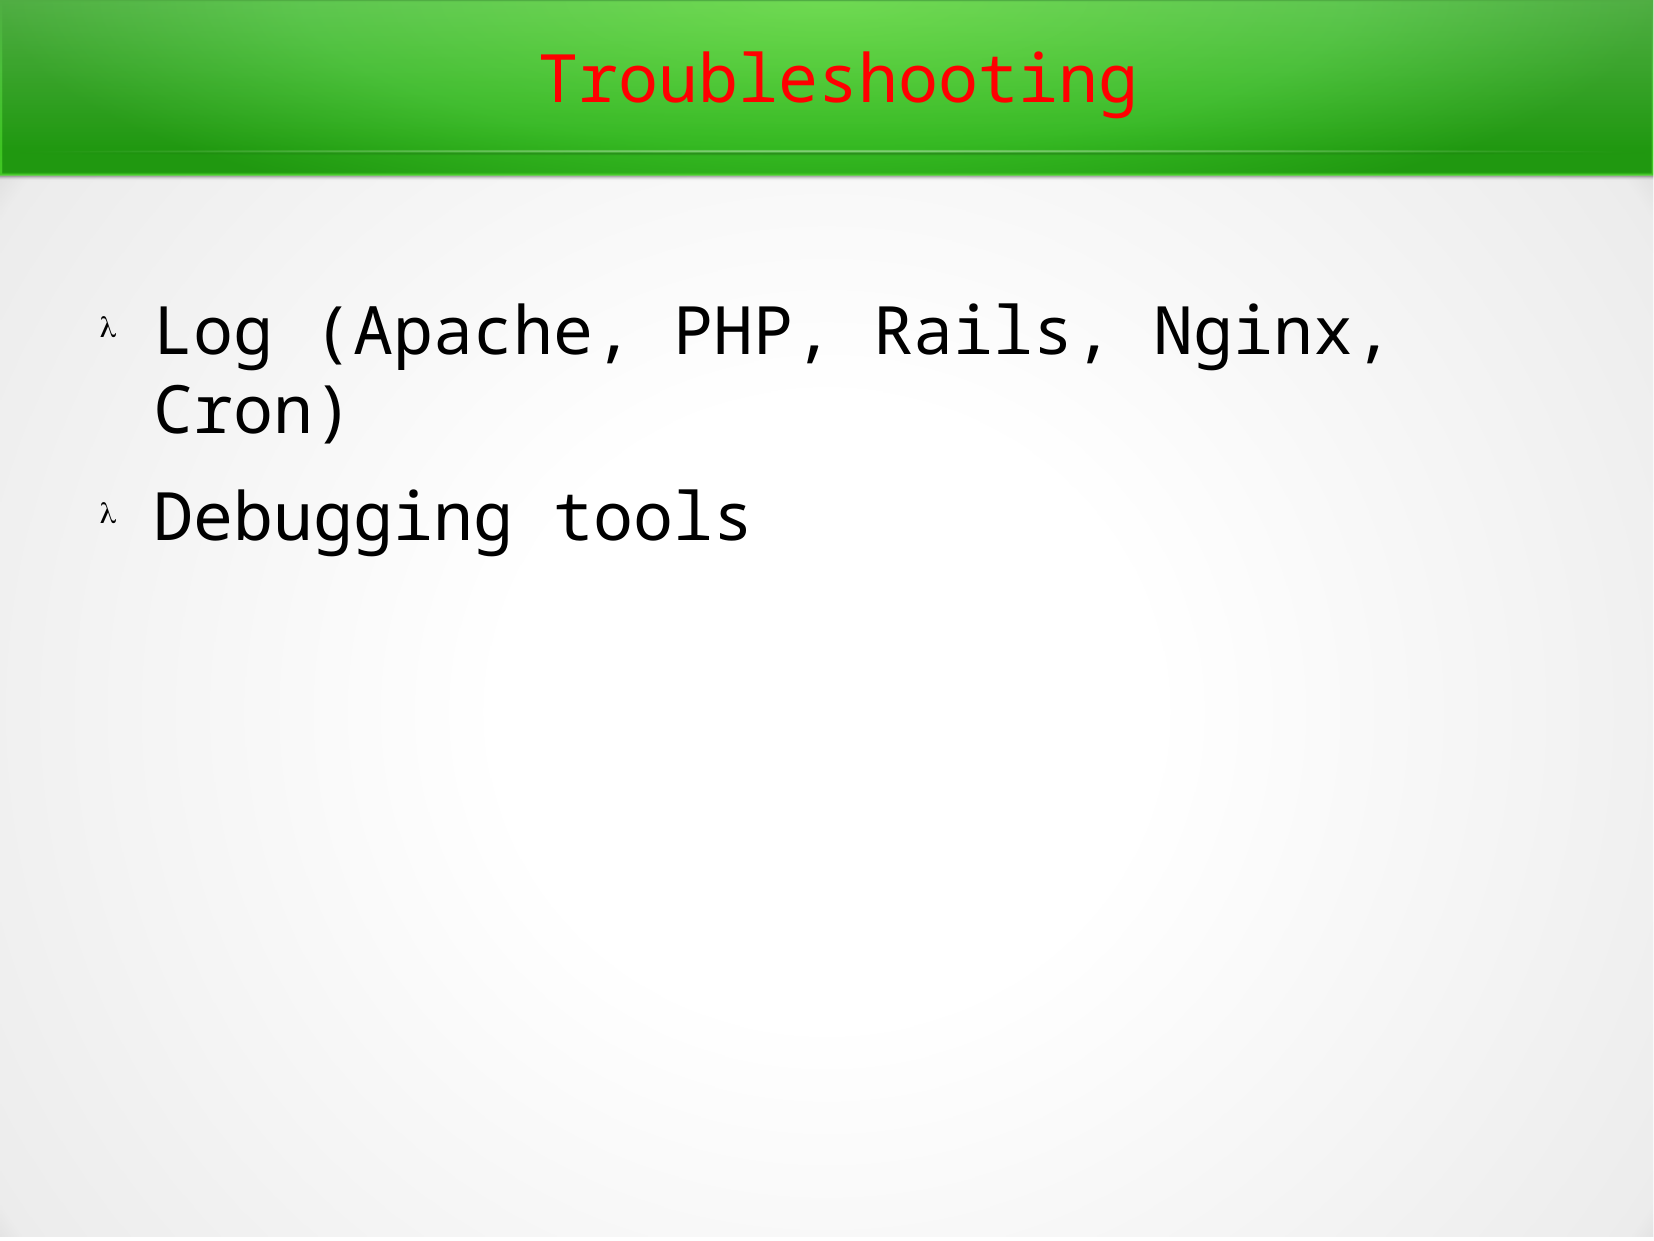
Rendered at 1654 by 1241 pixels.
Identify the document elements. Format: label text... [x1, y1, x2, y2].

title Troubleshooting [94, 10, 1583, 147]
picture [0, 0, 1654, 1237]
list Log (Apache, PHP, Rails, Nginx, Cron) Debugging tools [82, 290, 1571, 1109]
